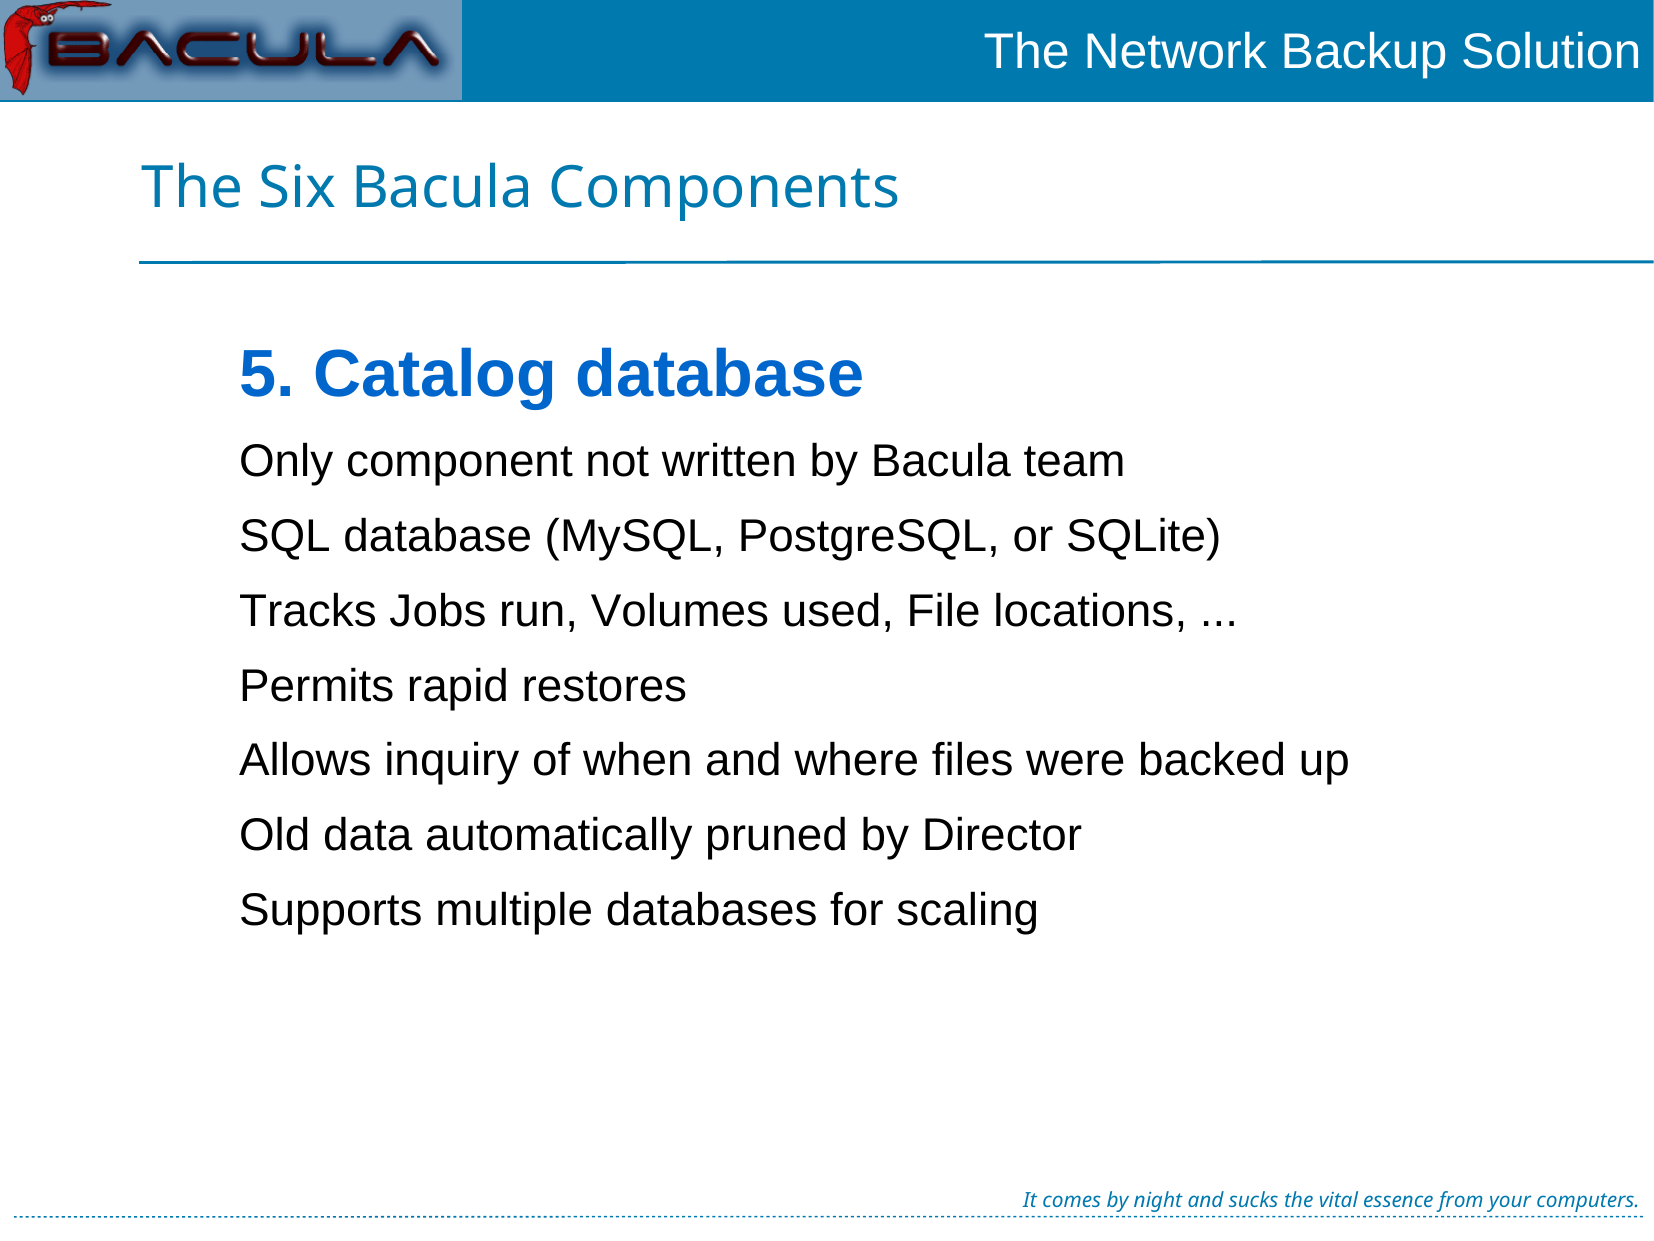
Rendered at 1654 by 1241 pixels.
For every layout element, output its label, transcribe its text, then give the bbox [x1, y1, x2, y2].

title The Six Bacula Components [141, 112, 1501, 226]
picture [0, 0, 461, 99]
list 5. Catalog database Only component not written by Bacula team SQL database (MySQL, PostgreSQL, or SQLite) Tracks Jobs run, Volumes used, File locations, ... Permits rapid restores Allows inquiry of when and where files were backed up Old data automatically pruned by Director Supports multiple databases for scaling [144, 336, 1538, 1126]
